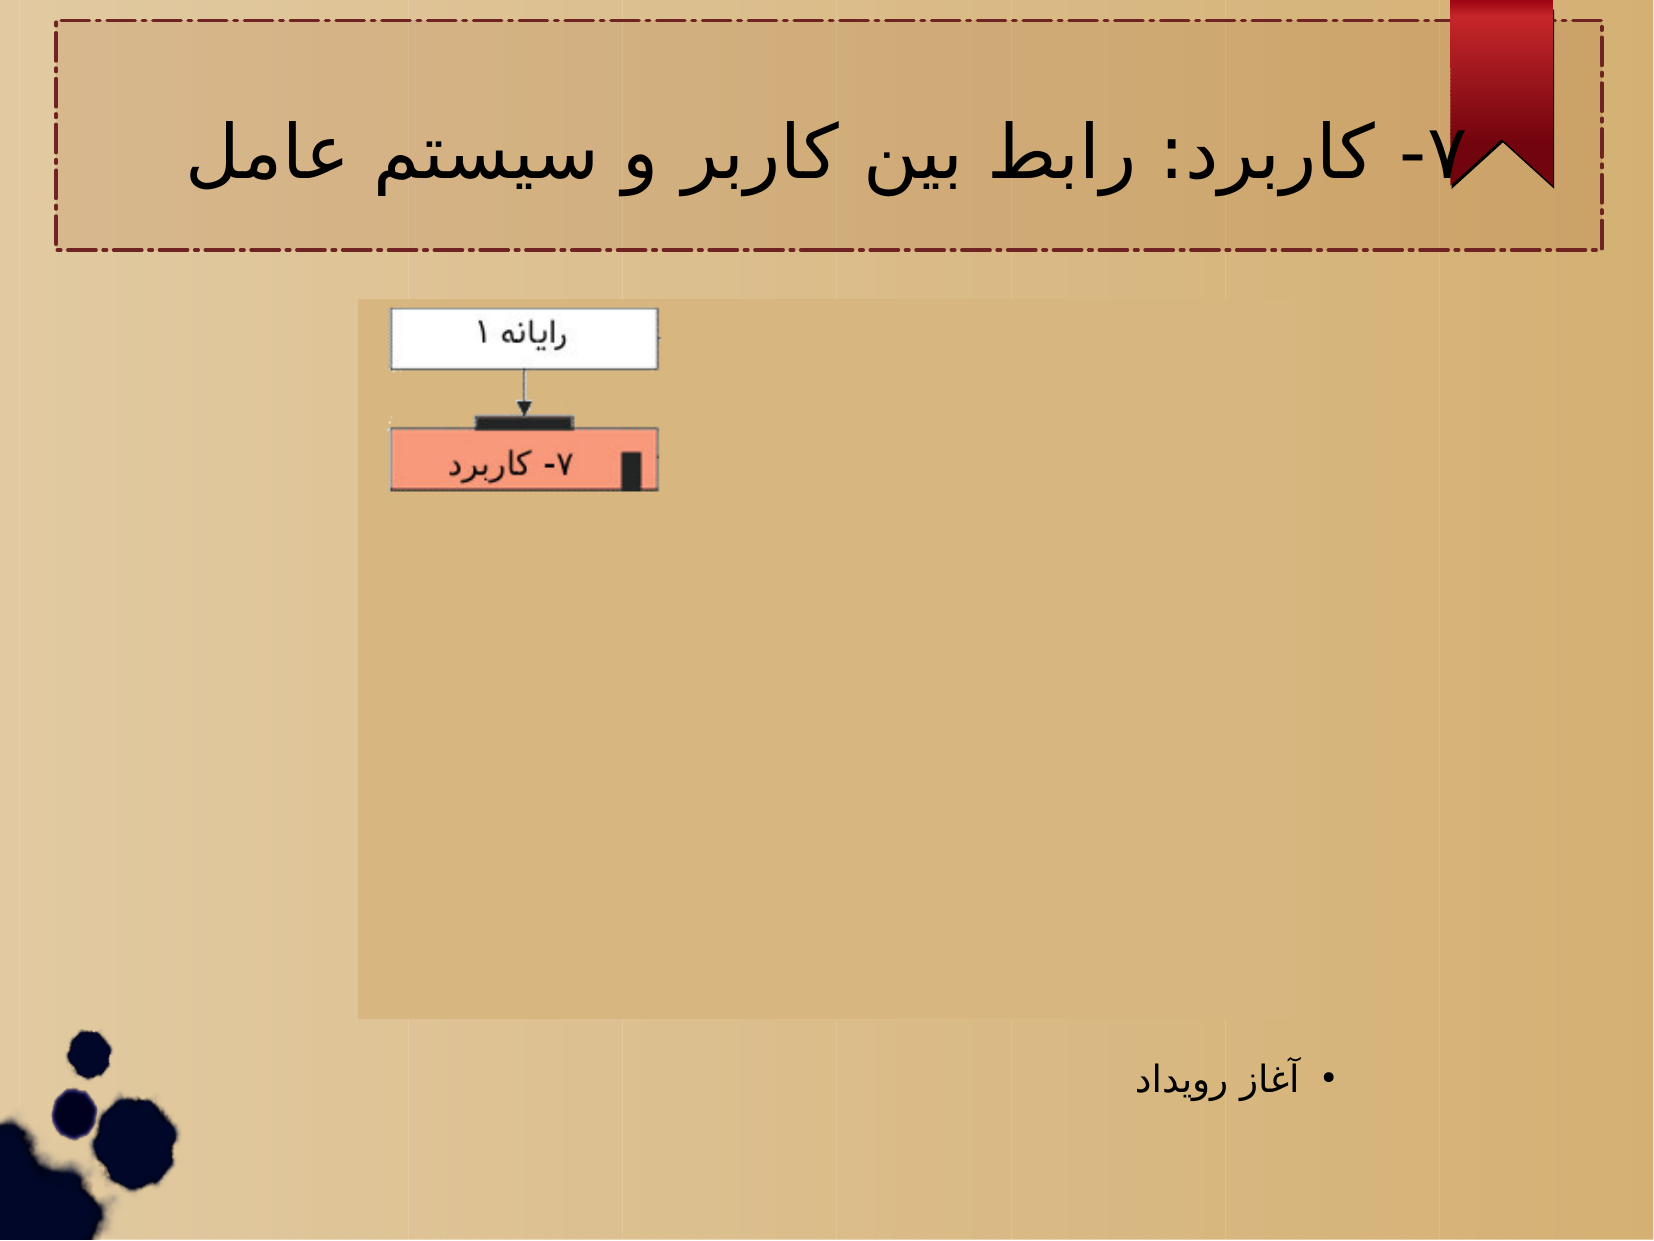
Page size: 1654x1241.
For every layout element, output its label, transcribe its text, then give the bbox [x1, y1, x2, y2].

title ۷- کاربرد: رابط بین کاربر و سیستم عامل [82, 49, 1571, 257]
picture [358, 299, 1295, 1019]
text_box آغاز رویداد [300, 1050, 1351, 1109]
